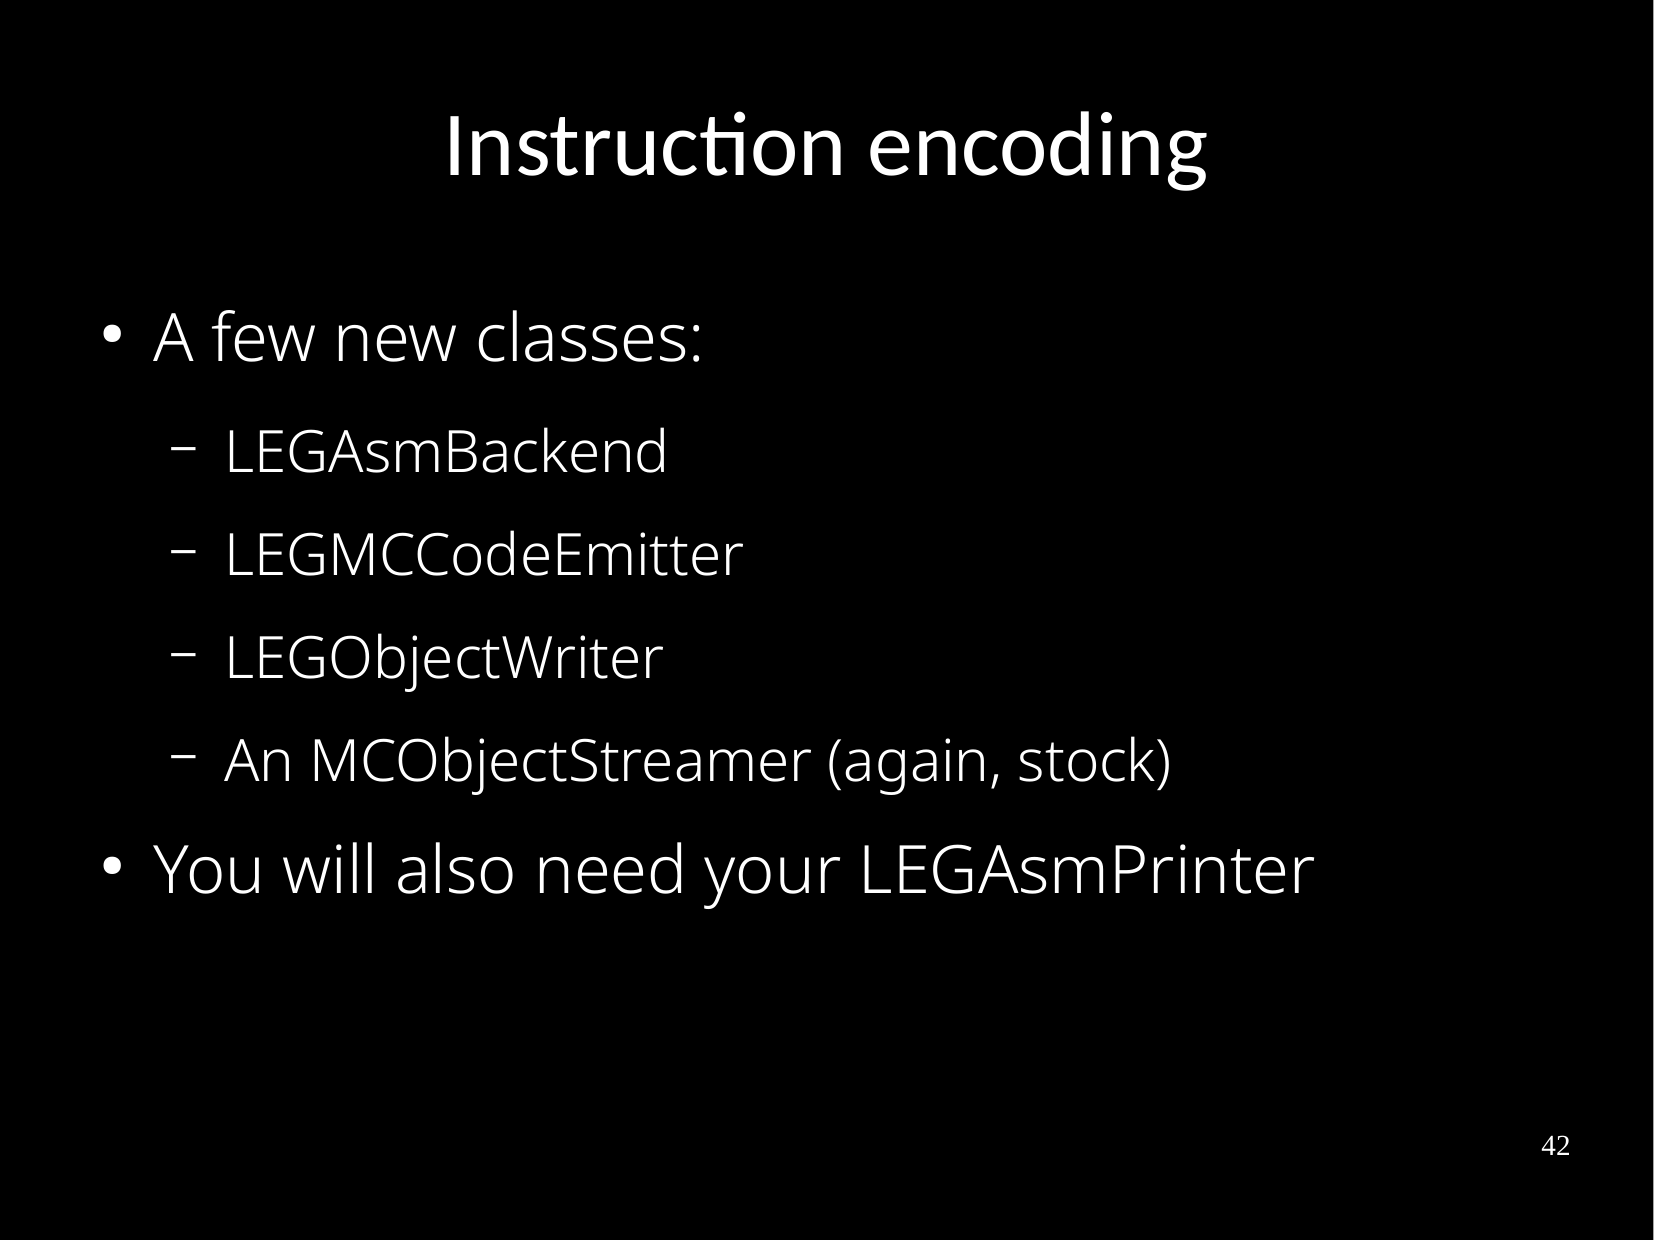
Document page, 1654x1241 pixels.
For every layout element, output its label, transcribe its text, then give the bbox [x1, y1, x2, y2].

title Instruction encoding [82, 49, 1571, 257]
list A few new classes: LEGAsmBackend LEGMCCodeEmitter LEGObjectWriter An MCObjectStreamer (again, stock) You will also need your LEGAsmPrinter [82, 290, 1571, 1010]
